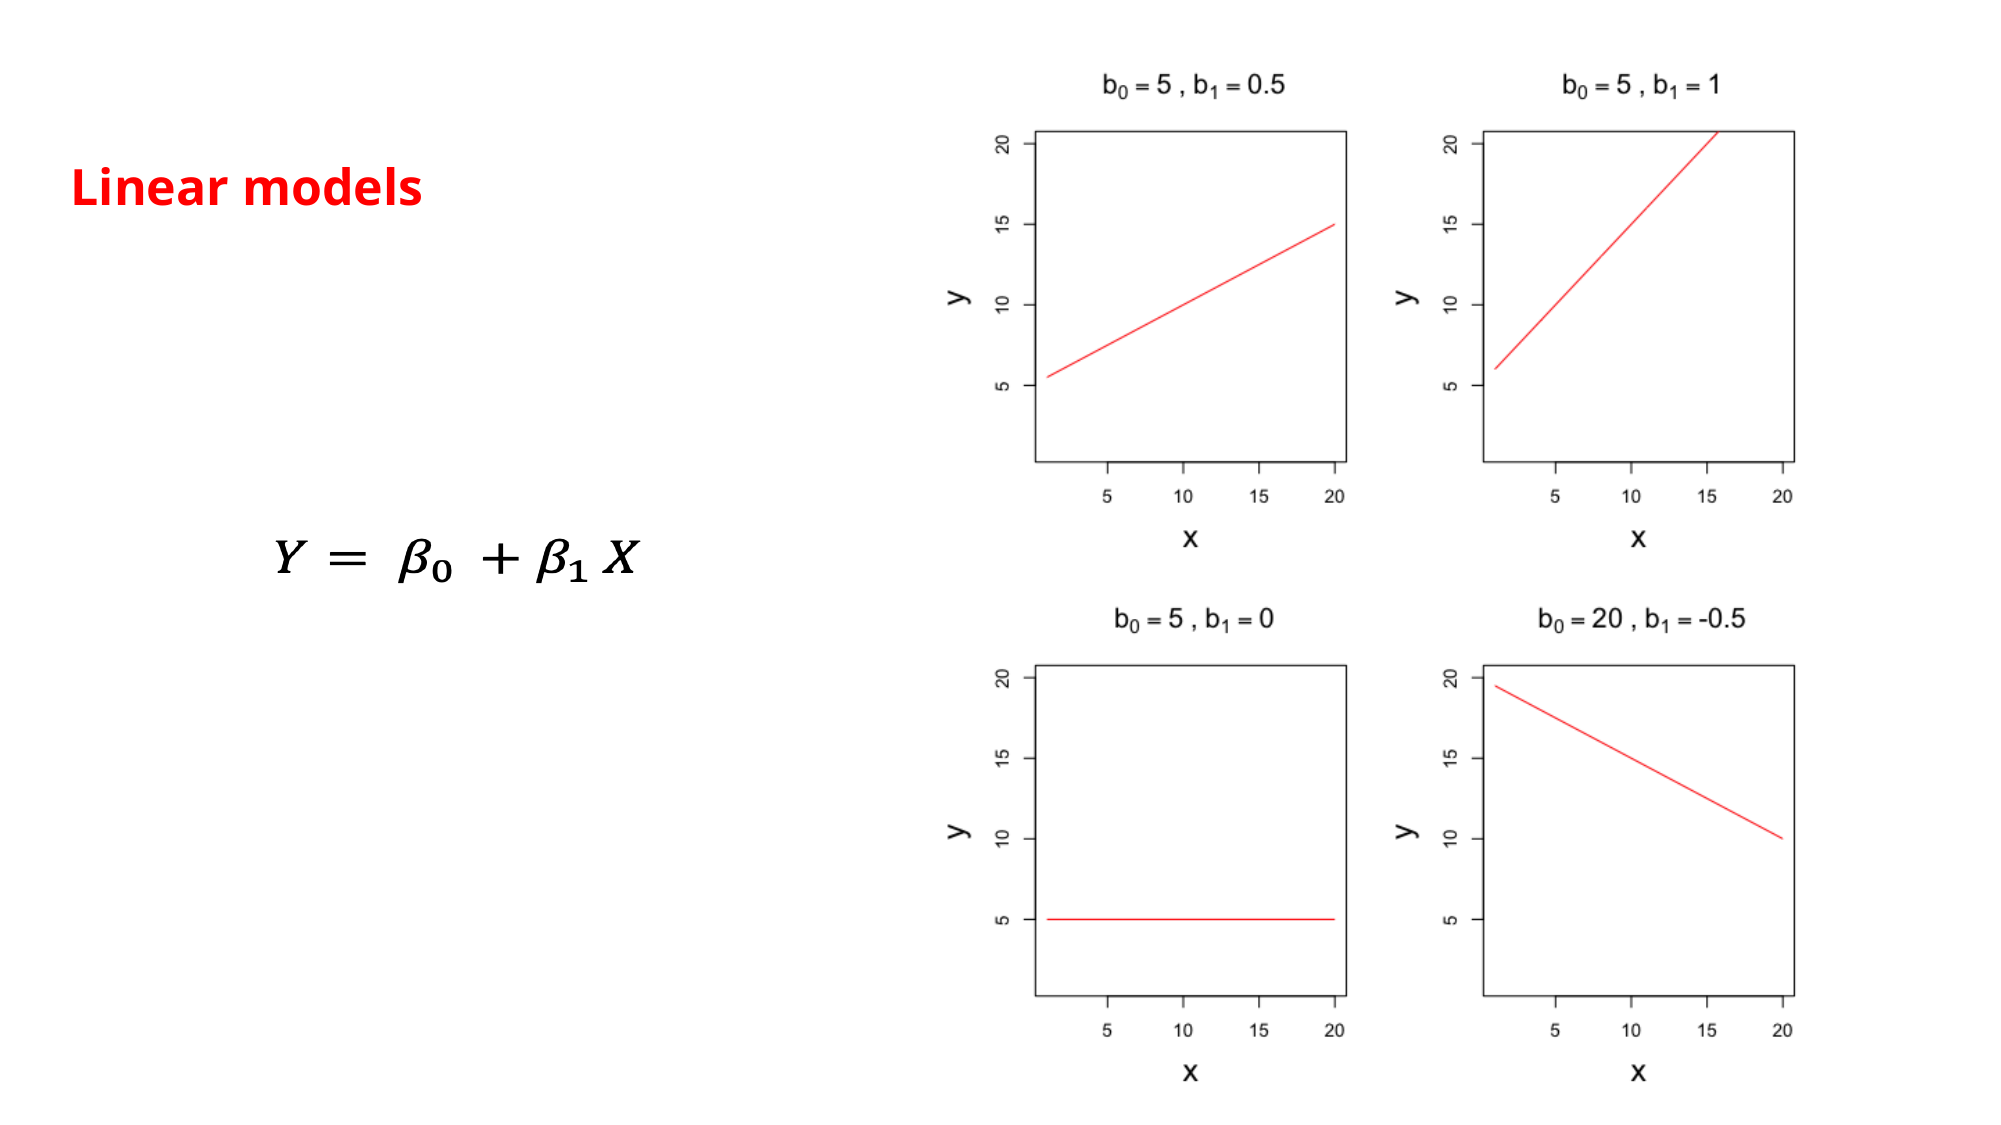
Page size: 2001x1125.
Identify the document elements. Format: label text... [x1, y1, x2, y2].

picture [945, 41, 1841, 1110]
text_box [14, 519, 899, 606]
text_box Linear models [55, 80, 945, 298]
